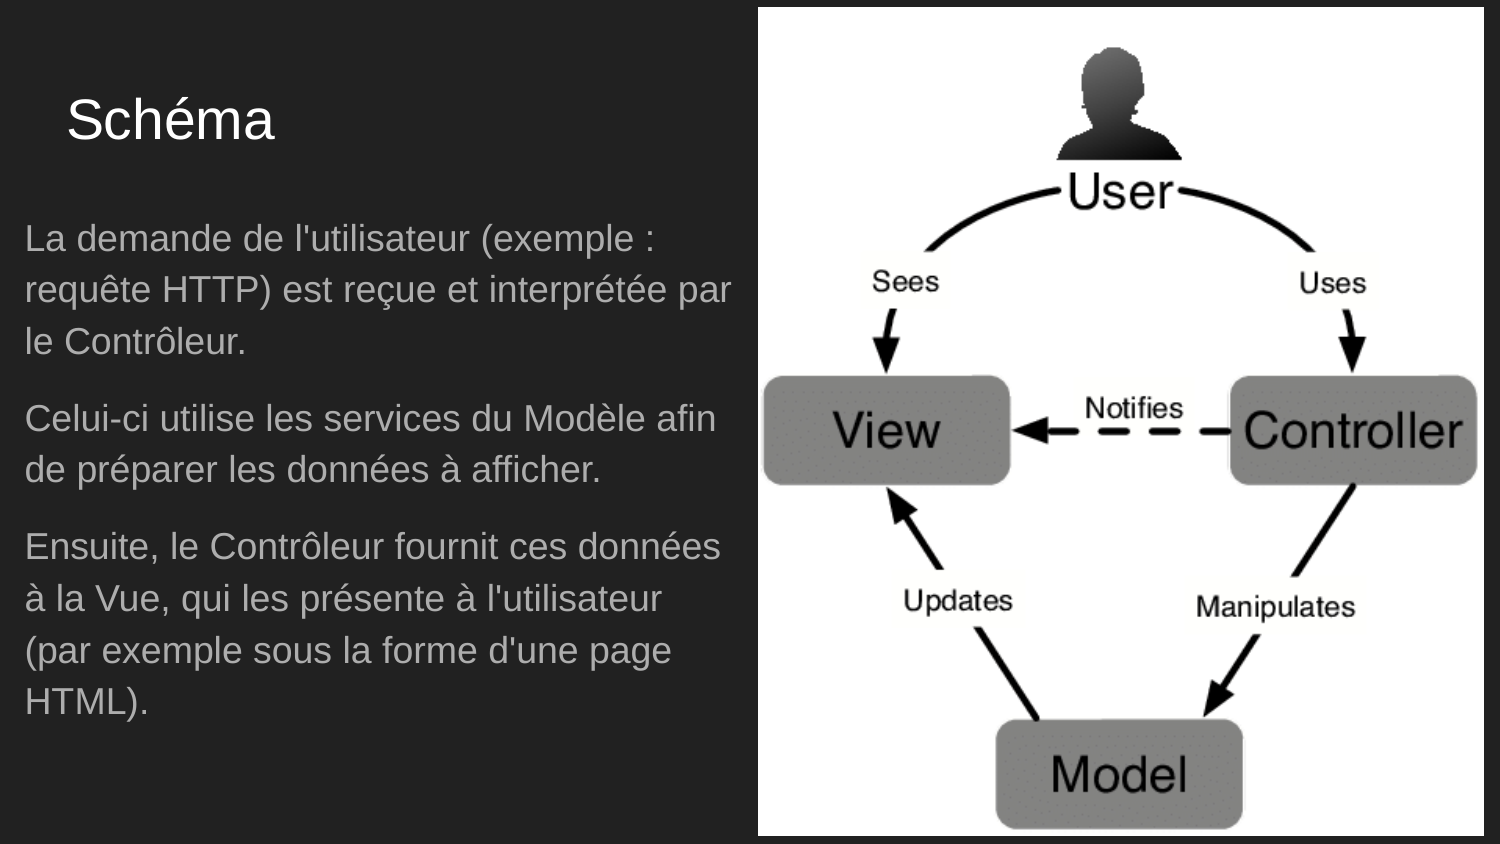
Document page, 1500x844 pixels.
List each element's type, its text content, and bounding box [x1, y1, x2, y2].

text_box La demande de l'utilisateur (exemple : requête HTTP) est reçue et interprétée par le Contrôleur. Celui-ci utilise les services du Modèle afin de préparer les données à afficher. Ensuite, le Contrôleur fournit ces données à la Vue, qui les présente à l'utilisateur (par exemple sous la forme d'une page HTML). [9, 191, 749, 738]
picture [758, 7, 1484, 836]
title Schéma [51, 72, 758, 167]
